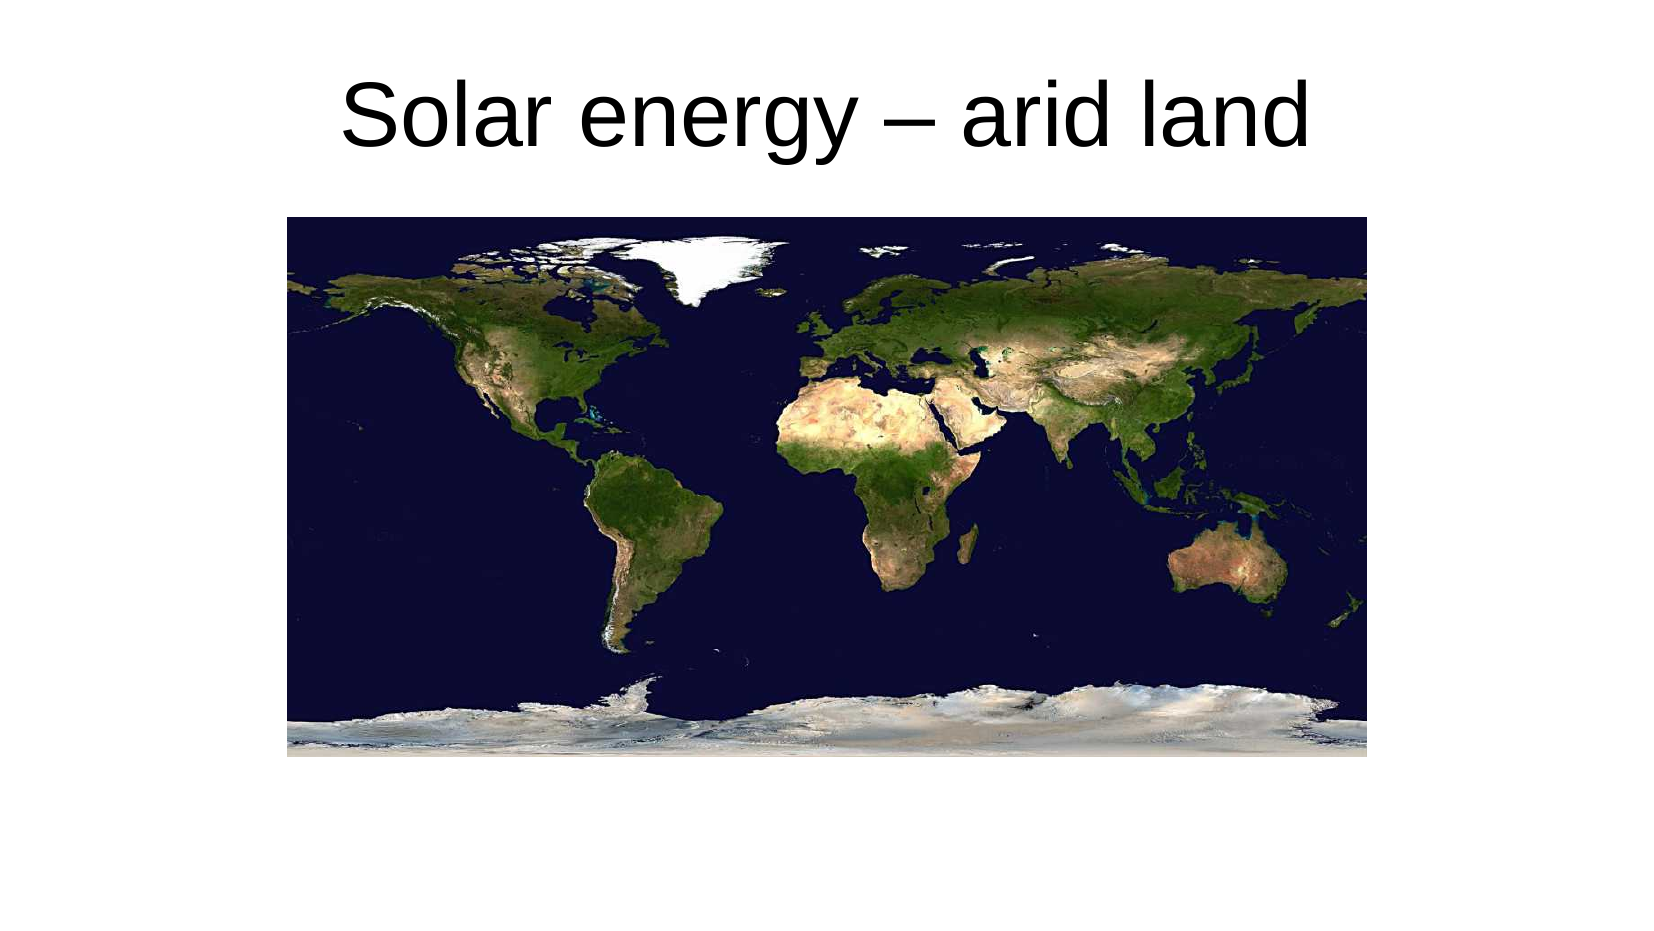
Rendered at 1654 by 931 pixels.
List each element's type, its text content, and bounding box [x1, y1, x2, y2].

title Solar energy – arid land [82, 37, 1571, 193]
picture [287, 217, 1367, 758]
